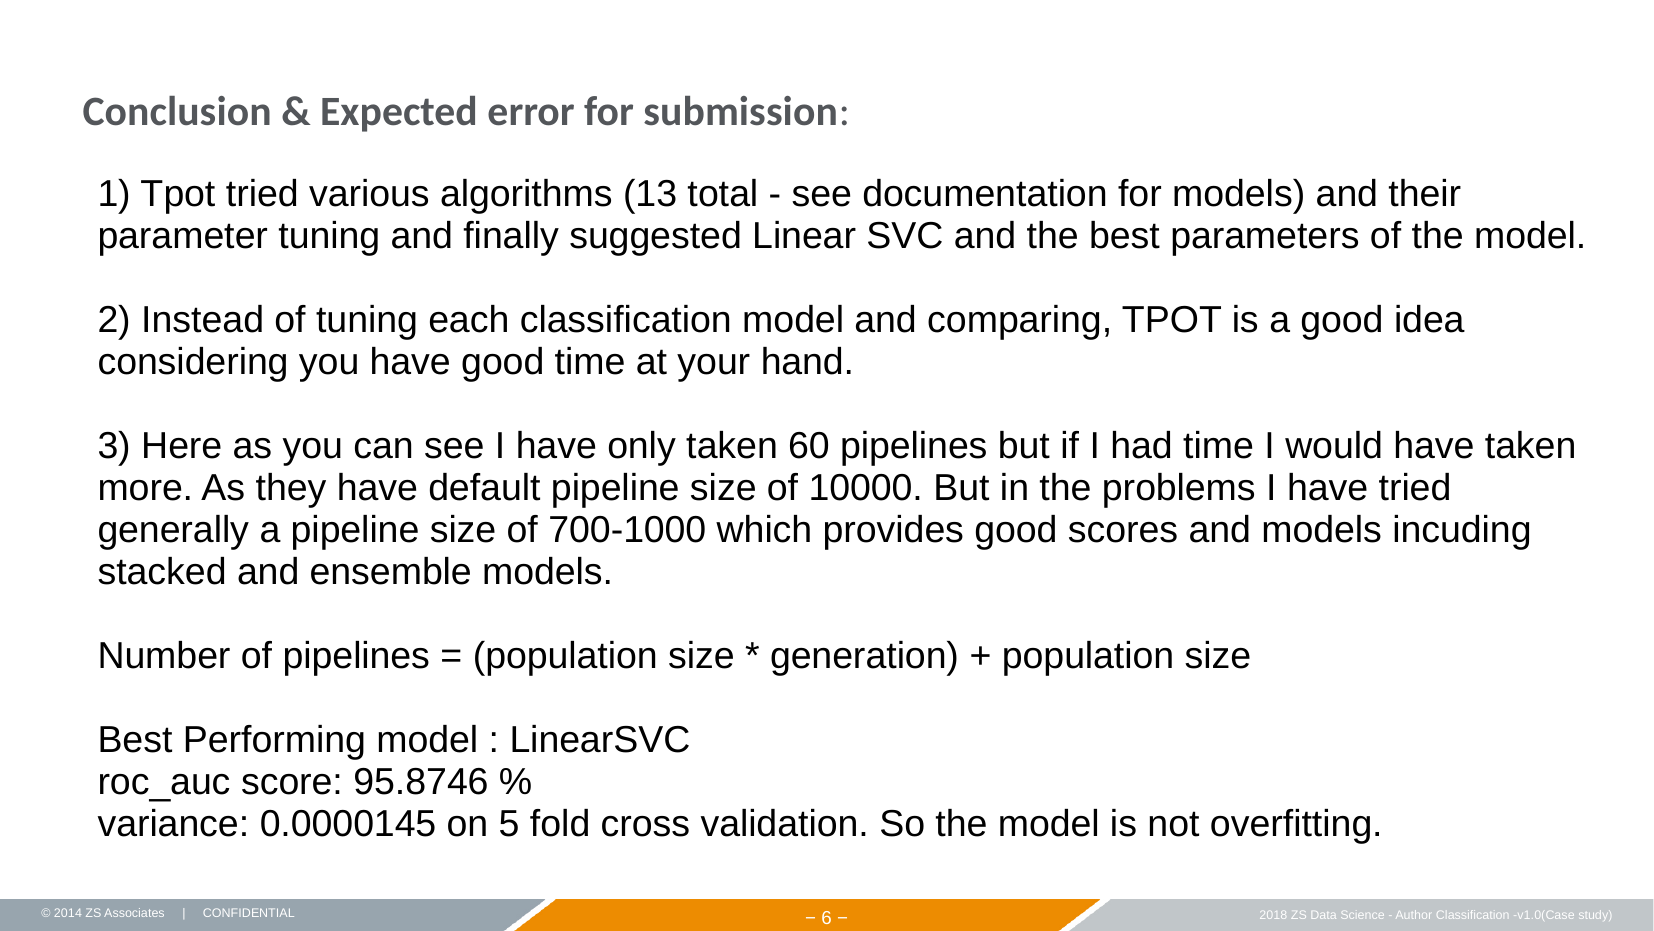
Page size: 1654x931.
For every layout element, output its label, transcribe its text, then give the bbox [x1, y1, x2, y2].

title Conclusion & Expected error for submission: [82, 90, 1571, 140]
text_box 1) Tpot tried various algorithms (13 total - see documentation for models) and their parameter tuning and finally suggested Linear SVC and the best parameters of the model. 2) Instead of tuning each classification model and comparing, TPOT is a good idea considering you have good time at your hand. 3) Here as you can see I have only taken 60 pipelines but if I had time I would have taken more. As they have default pipeline size of 10000. But in the problems I have tried generally a pipeline size of 700-1000 which provides good scores and models incuding stacked and ensemble models. Number of pipelines = (population size * generation) + population size Best Performing model : LinearSVC roc_auc score: 95.8746 % variance: 0.0000145 on 5 fold cross validation. So the model is not overfitting. [82, 165, 1607, 894]
picture [0, 899, 1654, 931]
